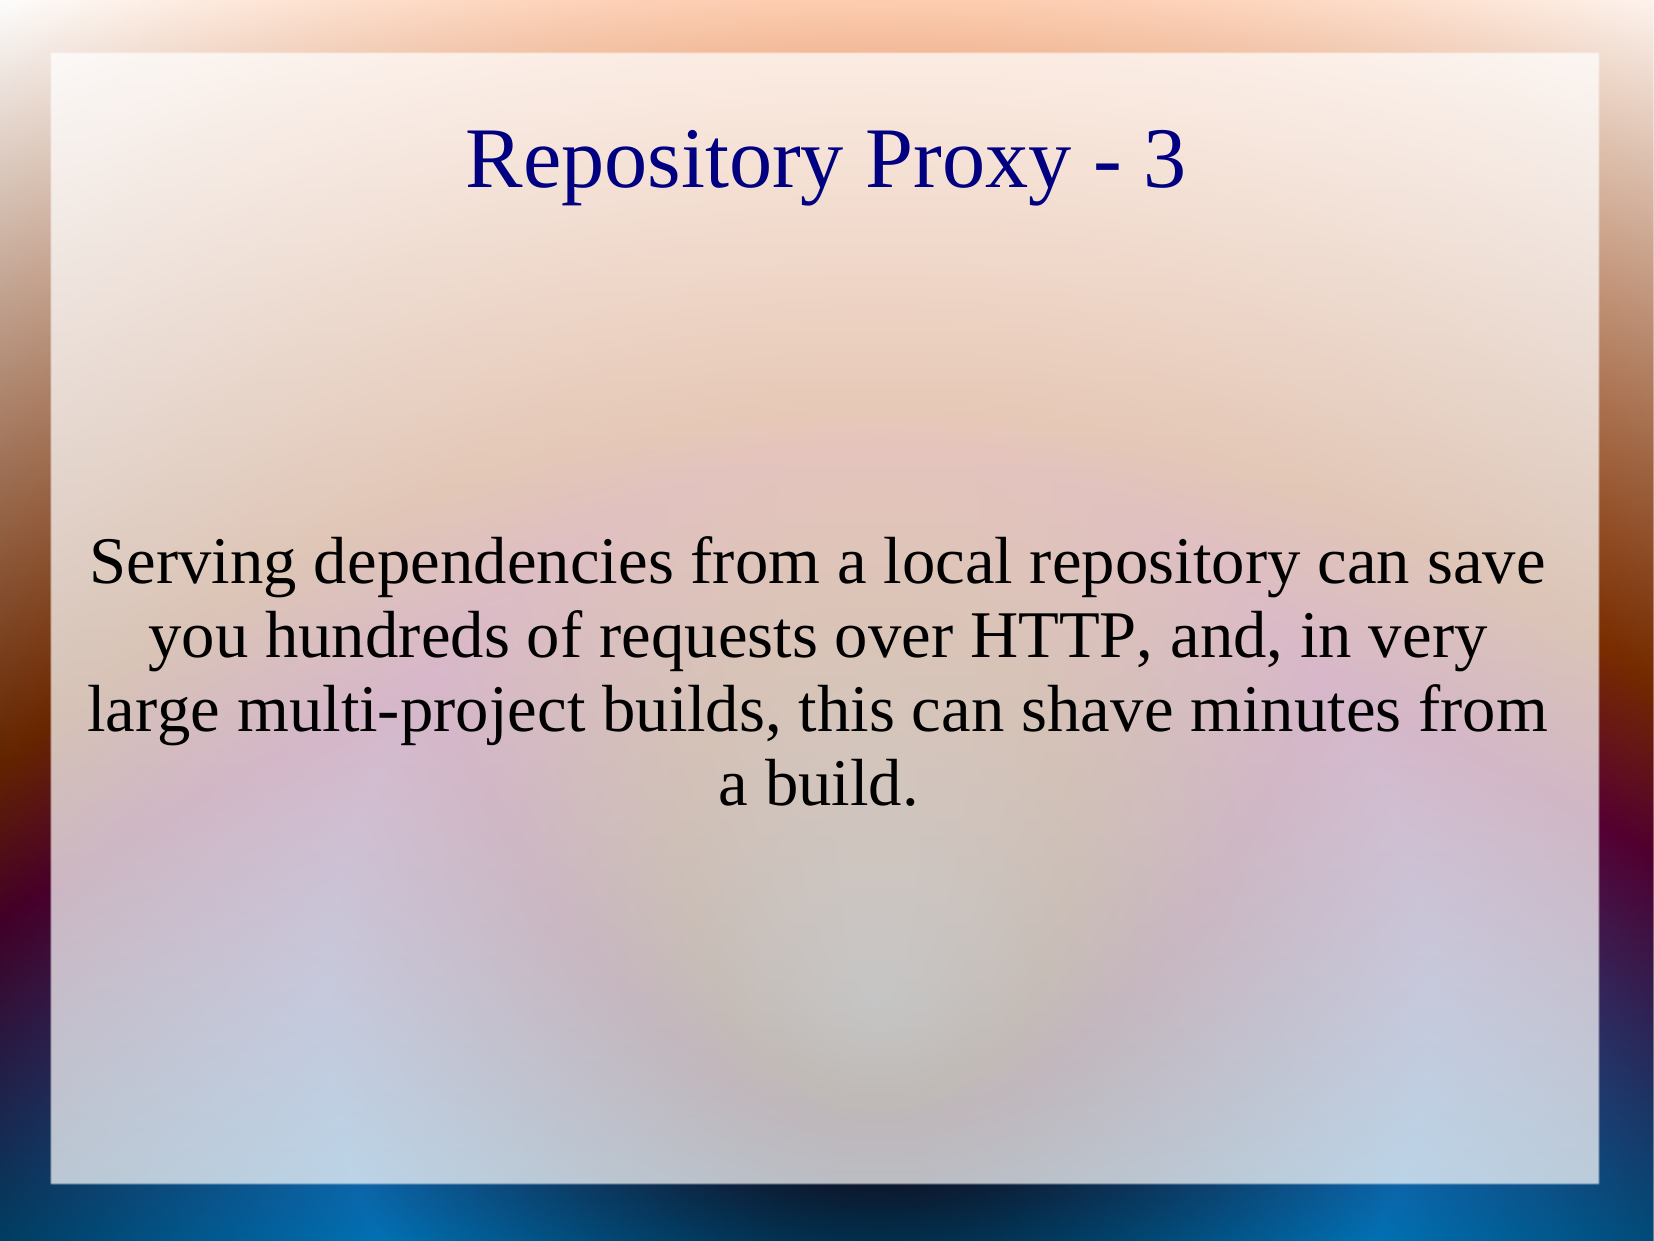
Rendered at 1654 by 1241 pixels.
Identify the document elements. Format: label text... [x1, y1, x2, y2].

subtitle Serving dependencies from a local repository can save you hundreds of requests over HTTP, and, in very large multi-project builds, this can shave minutes from a build. [75, 300, 1564, 1044]
picture [0, 0, 1654, 1241]
title Repository Proxy - 3 [82, 55, 1571, 263]
